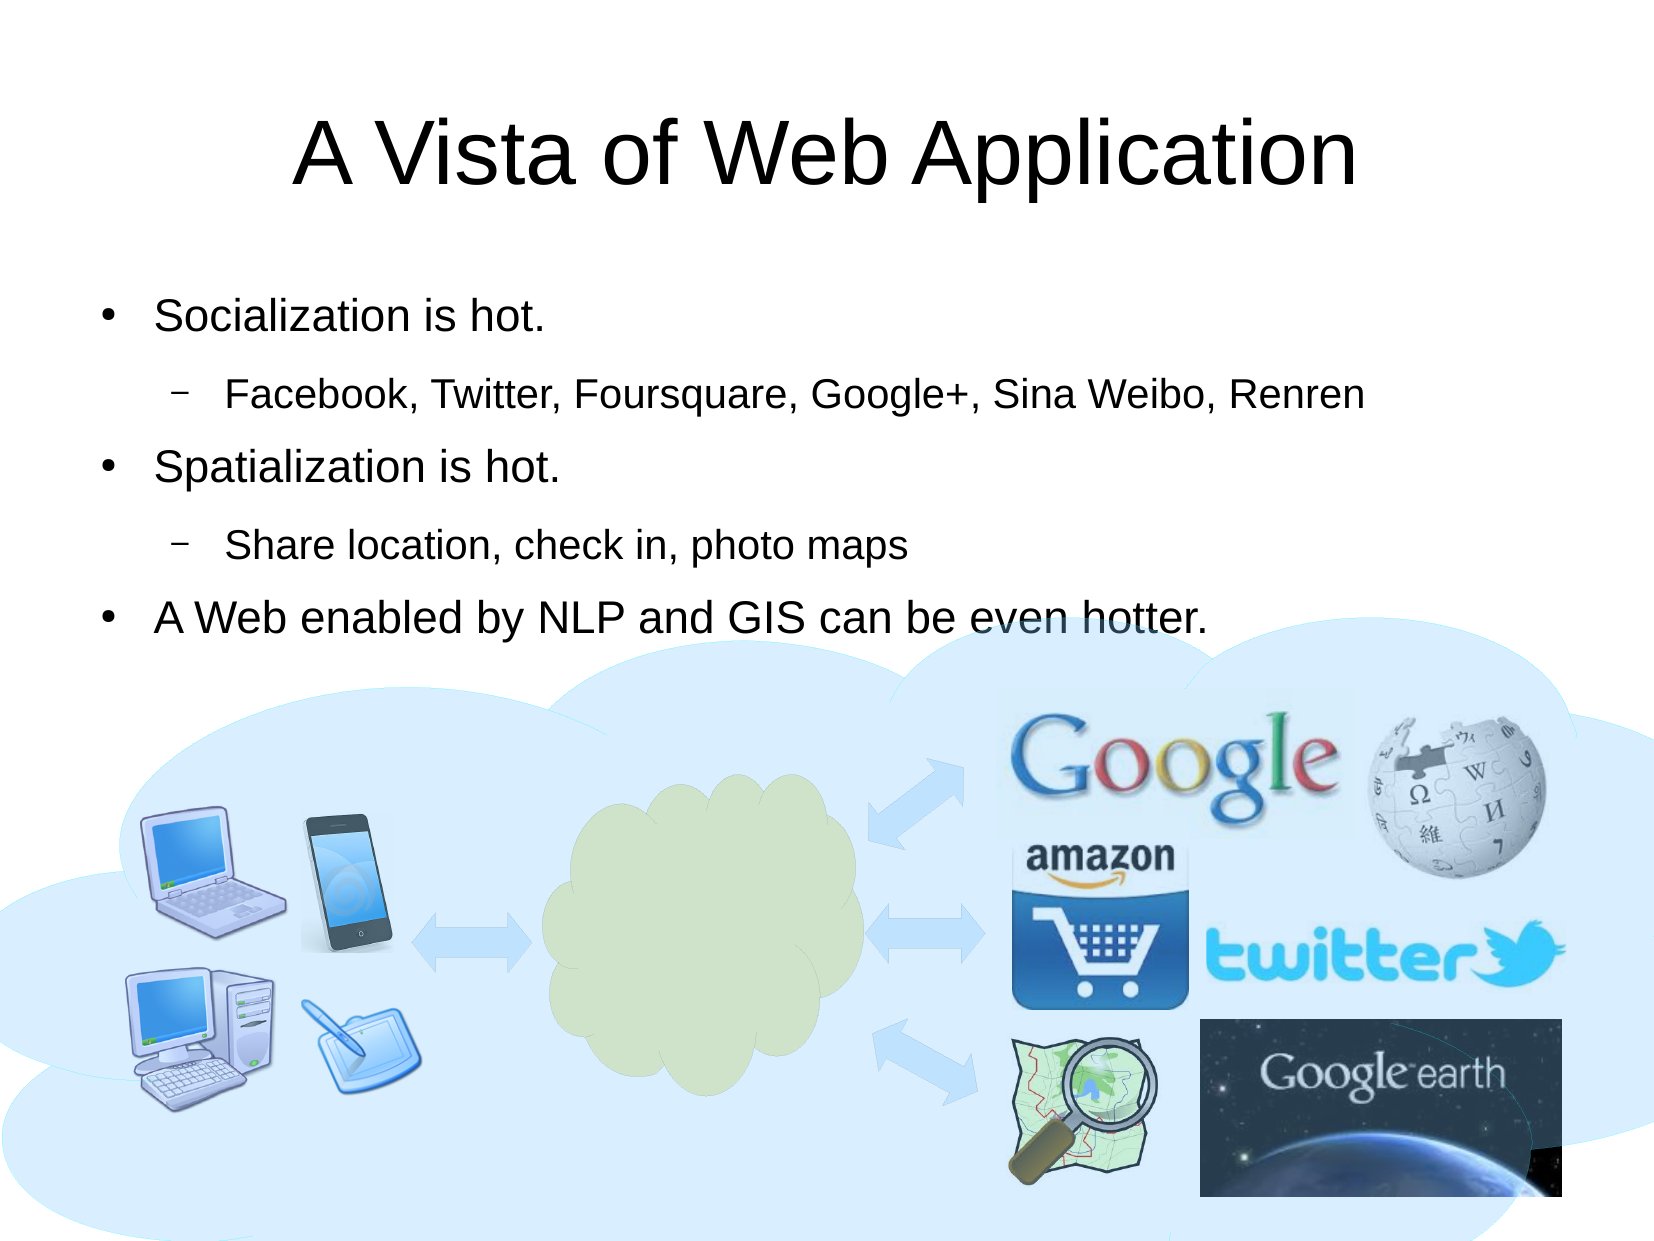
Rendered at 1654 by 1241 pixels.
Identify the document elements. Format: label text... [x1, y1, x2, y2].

picture [1517, 1146, 1562, 1197]
text_box [0, 617, 1654, 1241]
list Socialization is hot. Facebook, Twitter, Foursquare, Google+, Sina Weibo, Renren Spatialization is hot. Share location, check in, photo maps A Web enabled by NLP and GIS can be even hotter. [82, 290, 1538, 676]
title A Vista of Web Application [82, 49, 1571, 257]
